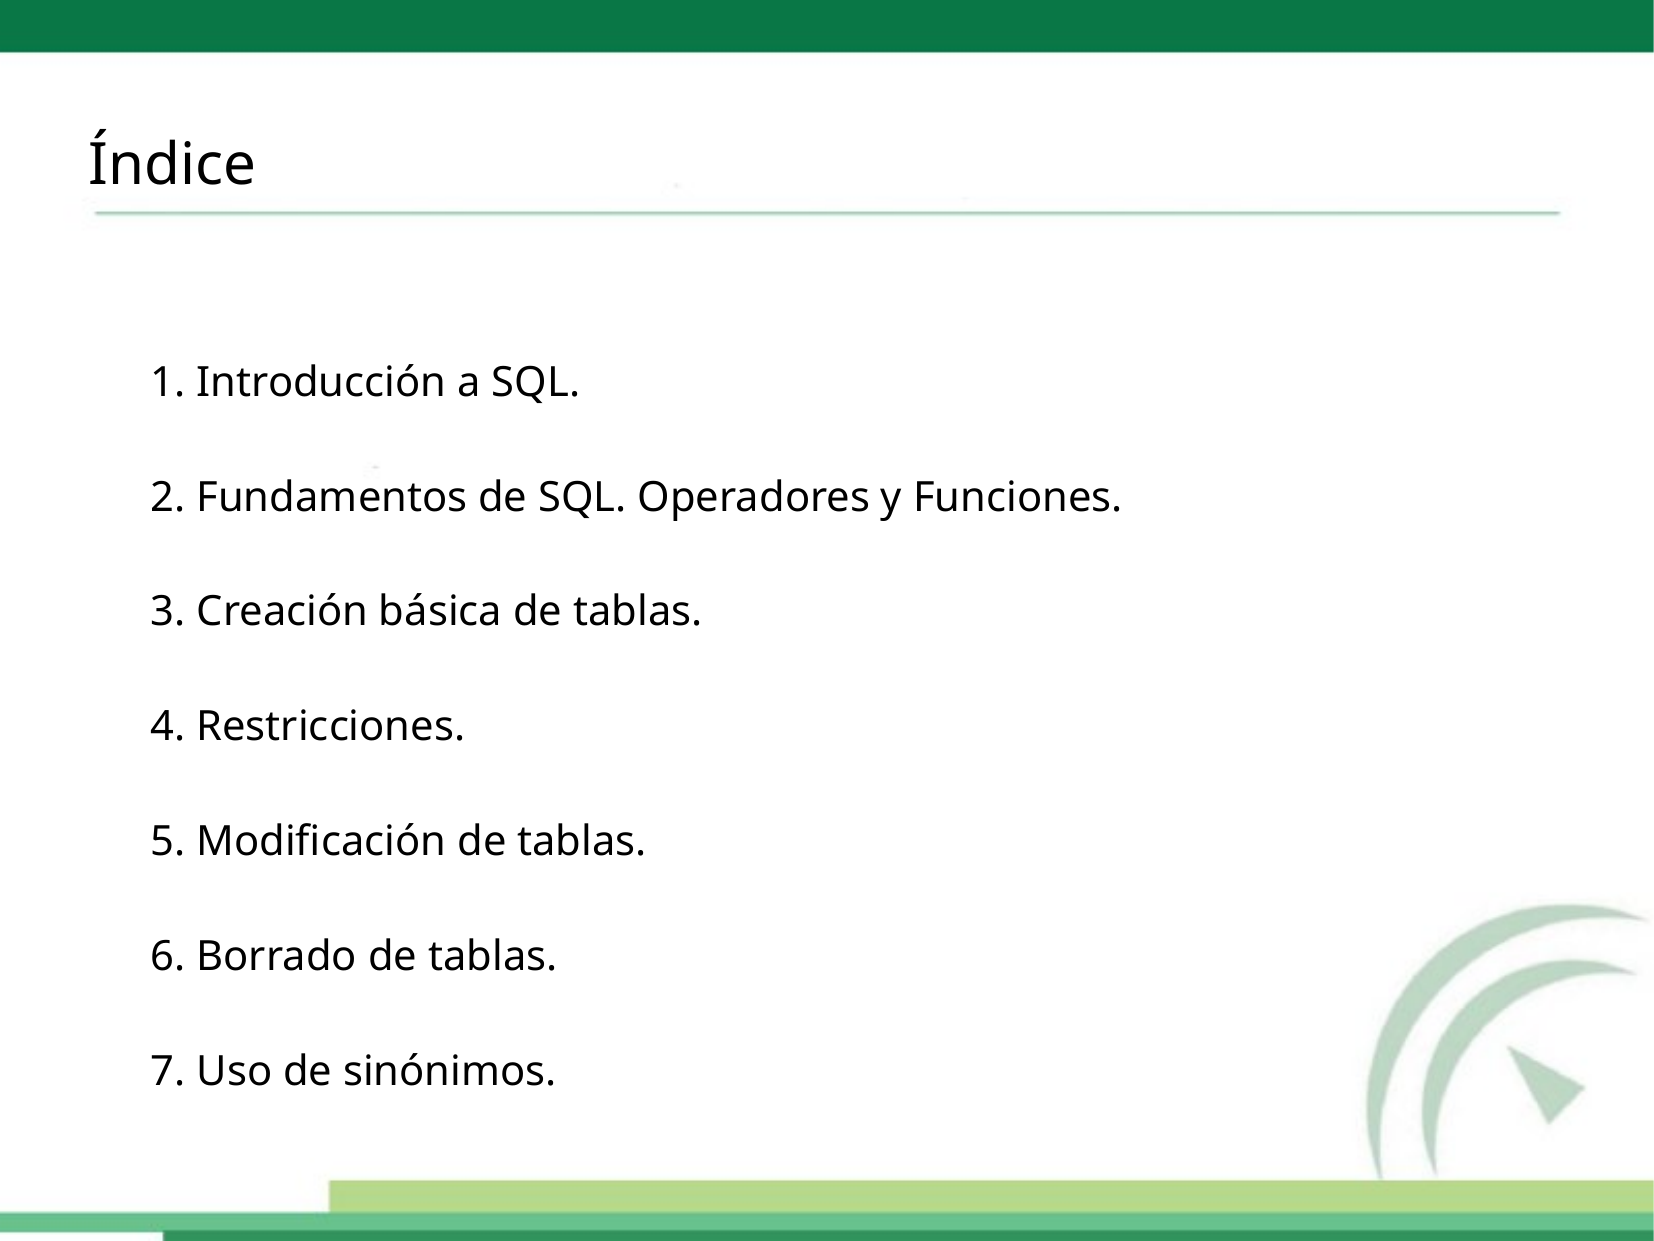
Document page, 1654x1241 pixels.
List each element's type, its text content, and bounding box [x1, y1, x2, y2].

list 1. Introducción a SQL. 2. Fundamentos de SQL. Operadores y Funciones. 3. Creación básica de tablas. 4. Restricciones. 5. Modificación de tablas. 6. Borrado de tablas. 7. Uso de sinónimos. [76, 236, 1565, 1055]
title Índice [88, 58, 1577, 266]
picture [0, 0, 1654, 1241]
